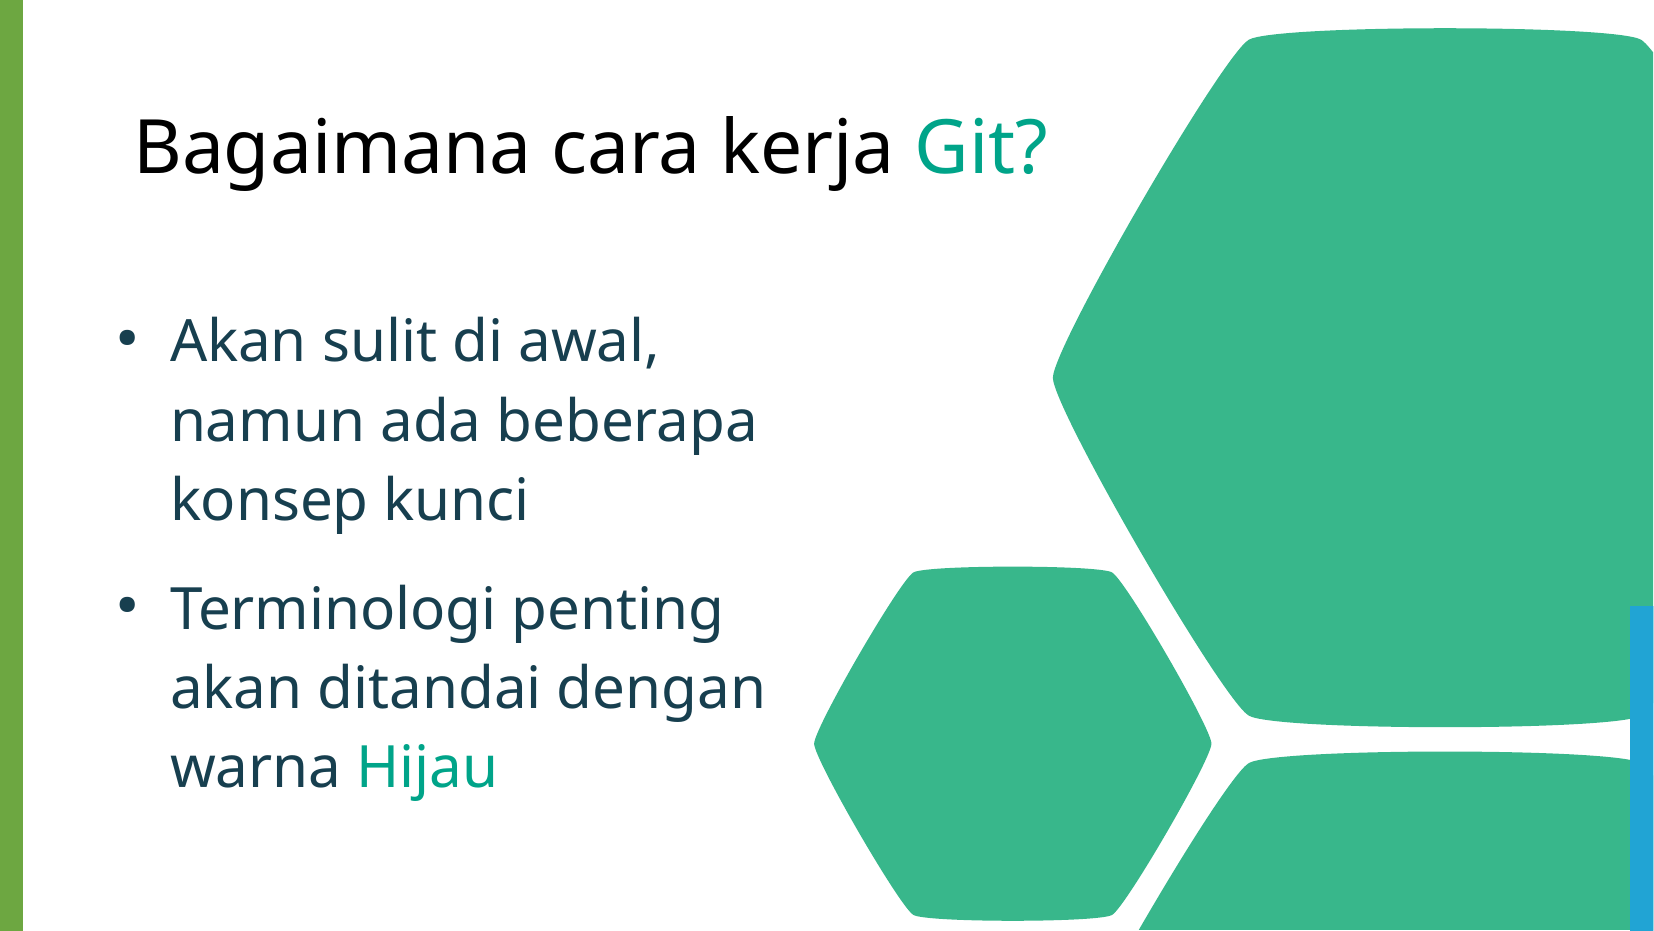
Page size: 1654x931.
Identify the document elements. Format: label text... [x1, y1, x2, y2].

text_box [1052, 28, 1654, 728]
text_box [1138, 751, 1654, 930]
list Akan sulit di awal, namun ada beberapa konsep kunci Terminologi penting akan ditandai dengan warna Hijau [99, 299, 805, 870]
text_box [814, 566, 1212, 921]
title Bagaimana cara kerja Git? [82, 50, 1099, 239]
